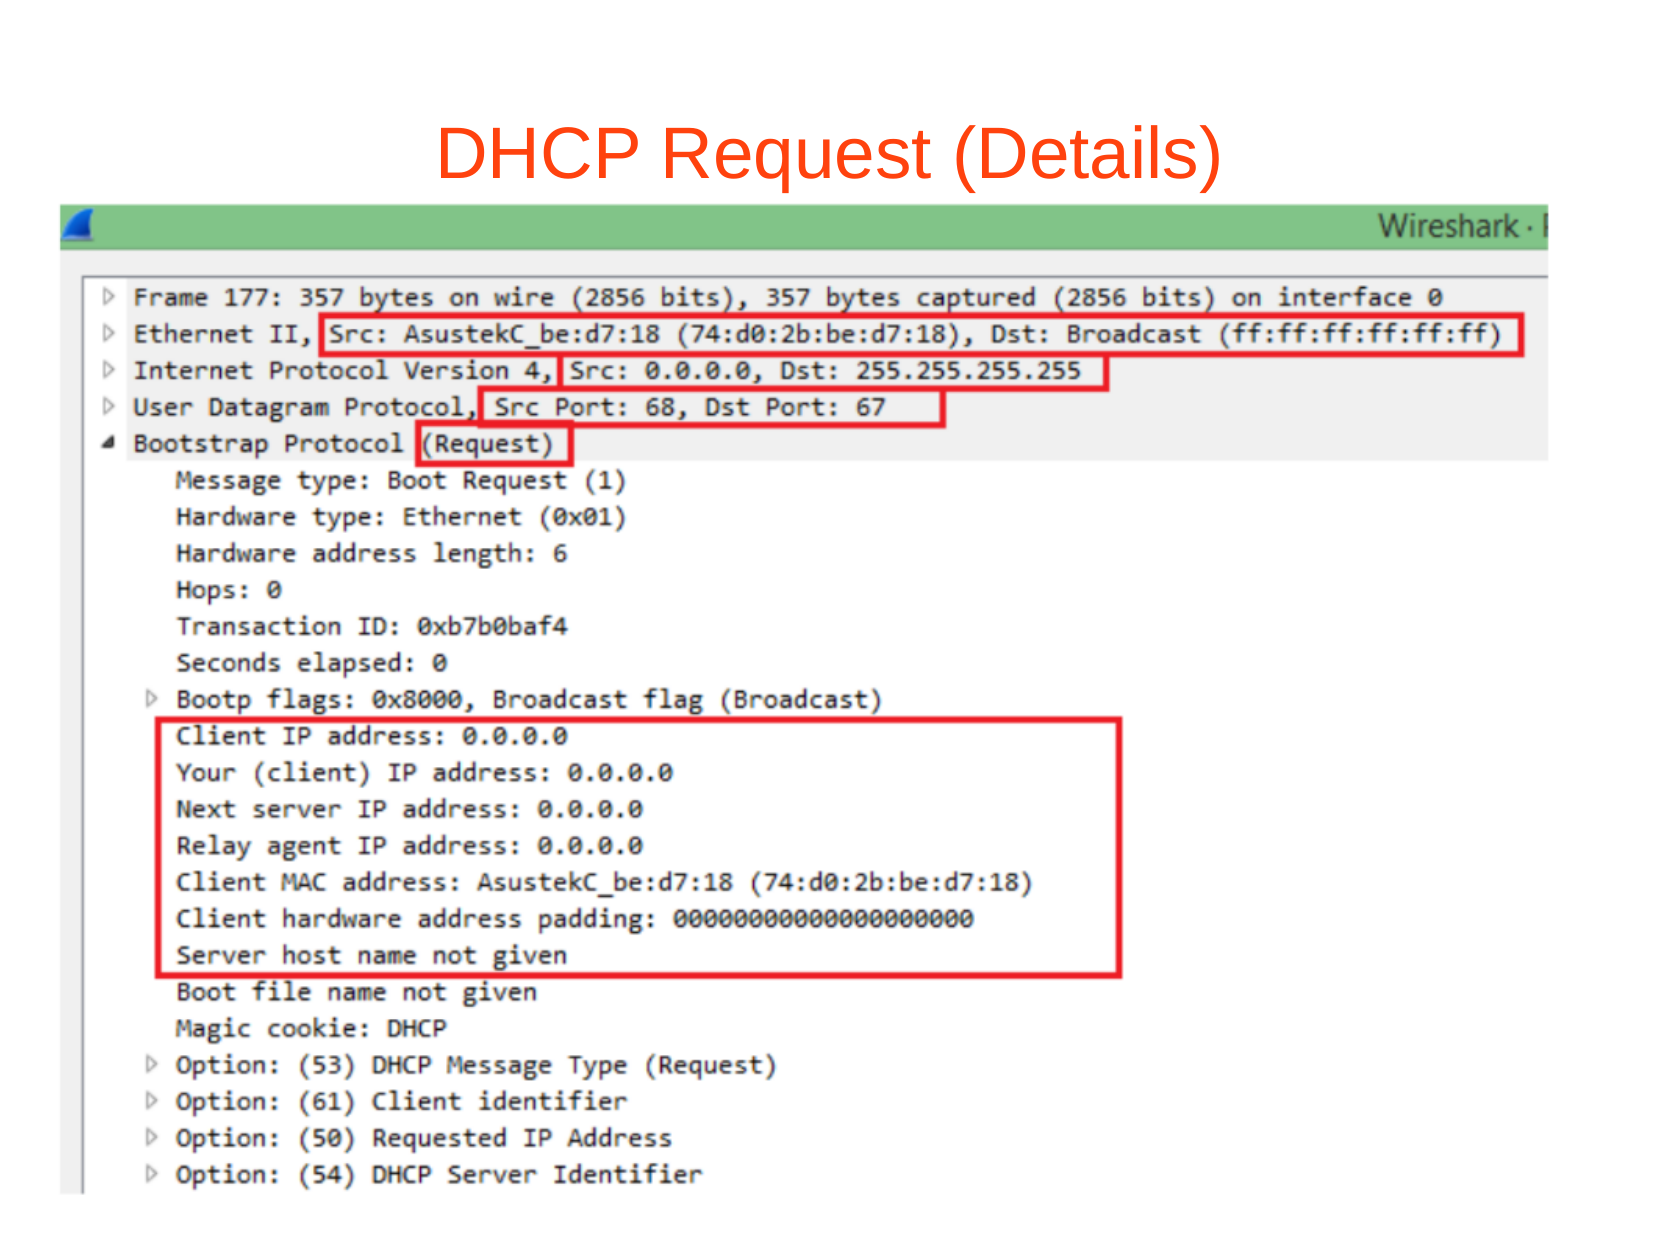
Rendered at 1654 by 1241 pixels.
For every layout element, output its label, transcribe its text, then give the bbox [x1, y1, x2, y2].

picture [48, 198, 1558, 1223]
title DHCP Request (Details) [0, 49, 1654, 257]
